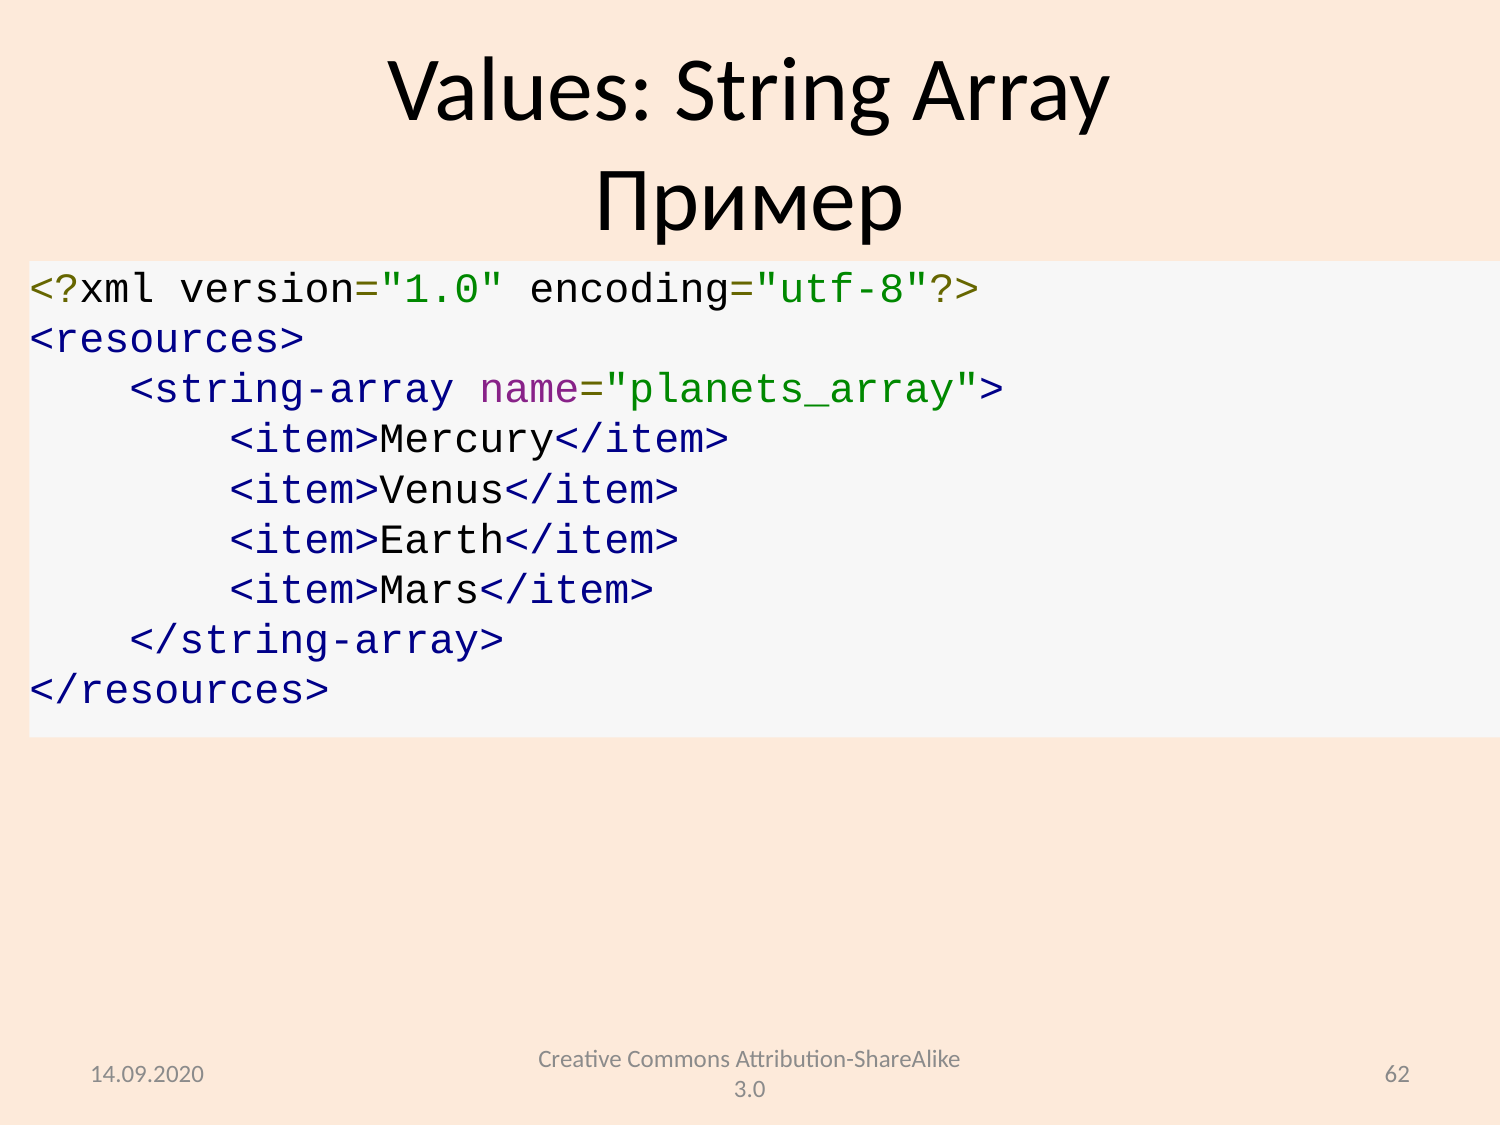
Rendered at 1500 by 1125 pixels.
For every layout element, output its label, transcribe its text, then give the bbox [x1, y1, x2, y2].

title Values: String Array Пример [75, 45, 1425, 233]
footer Creative Commons Attribution-ShareAlike 3.0 [512, 1042, 988, 1103]
text_box <?xml version="1.0" encoding="utf-8"?> <resources> <string-array name="planets_array"> <item>Mercury</item> <item>Venus</item> <item>Earth</item> <item>Mars</item> </string-array> </resources> [29, 261, 1500, 738]
slide_number <number> [1074, 1042, 1425, 1103]
